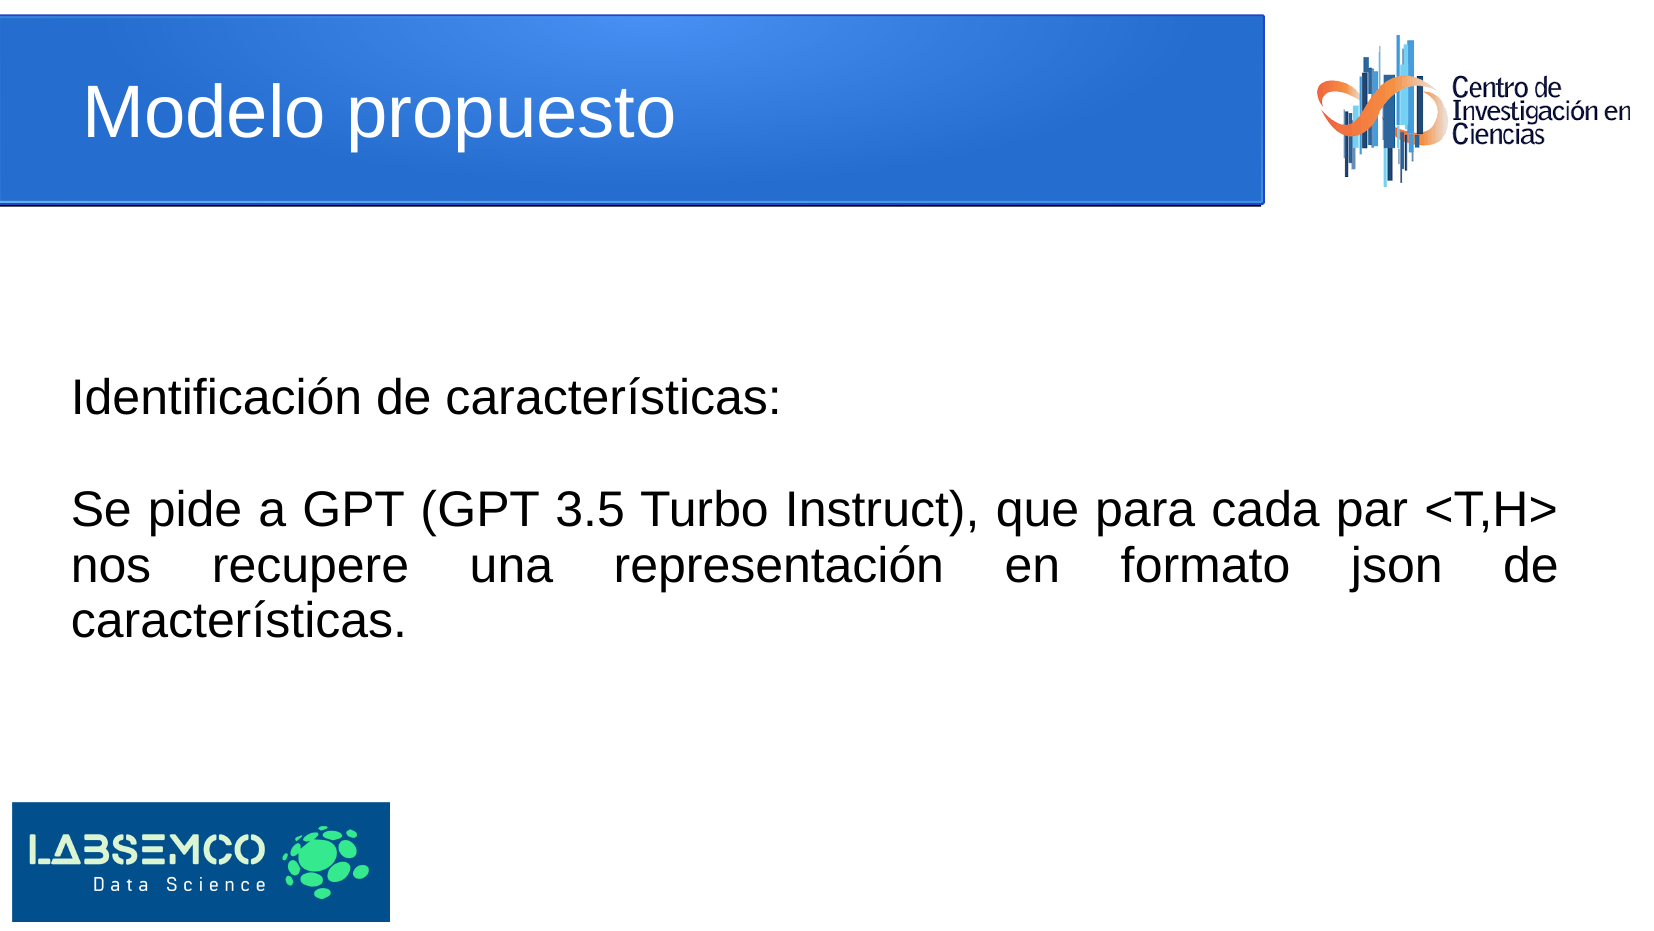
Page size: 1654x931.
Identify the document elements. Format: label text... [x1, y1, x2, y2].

picture [11, 801, 390, 922]
title Modelo propuesto [82, 35, 1235, 189]
subtitle Identificación de características: Se pide a GPT (GPT 3.5 Turbo Instruct), que para cada par <T,H> nos recupere una representación en formato json de características. [70, 212, 1560, 862]
picture [1317, 35, 1630, 187]
